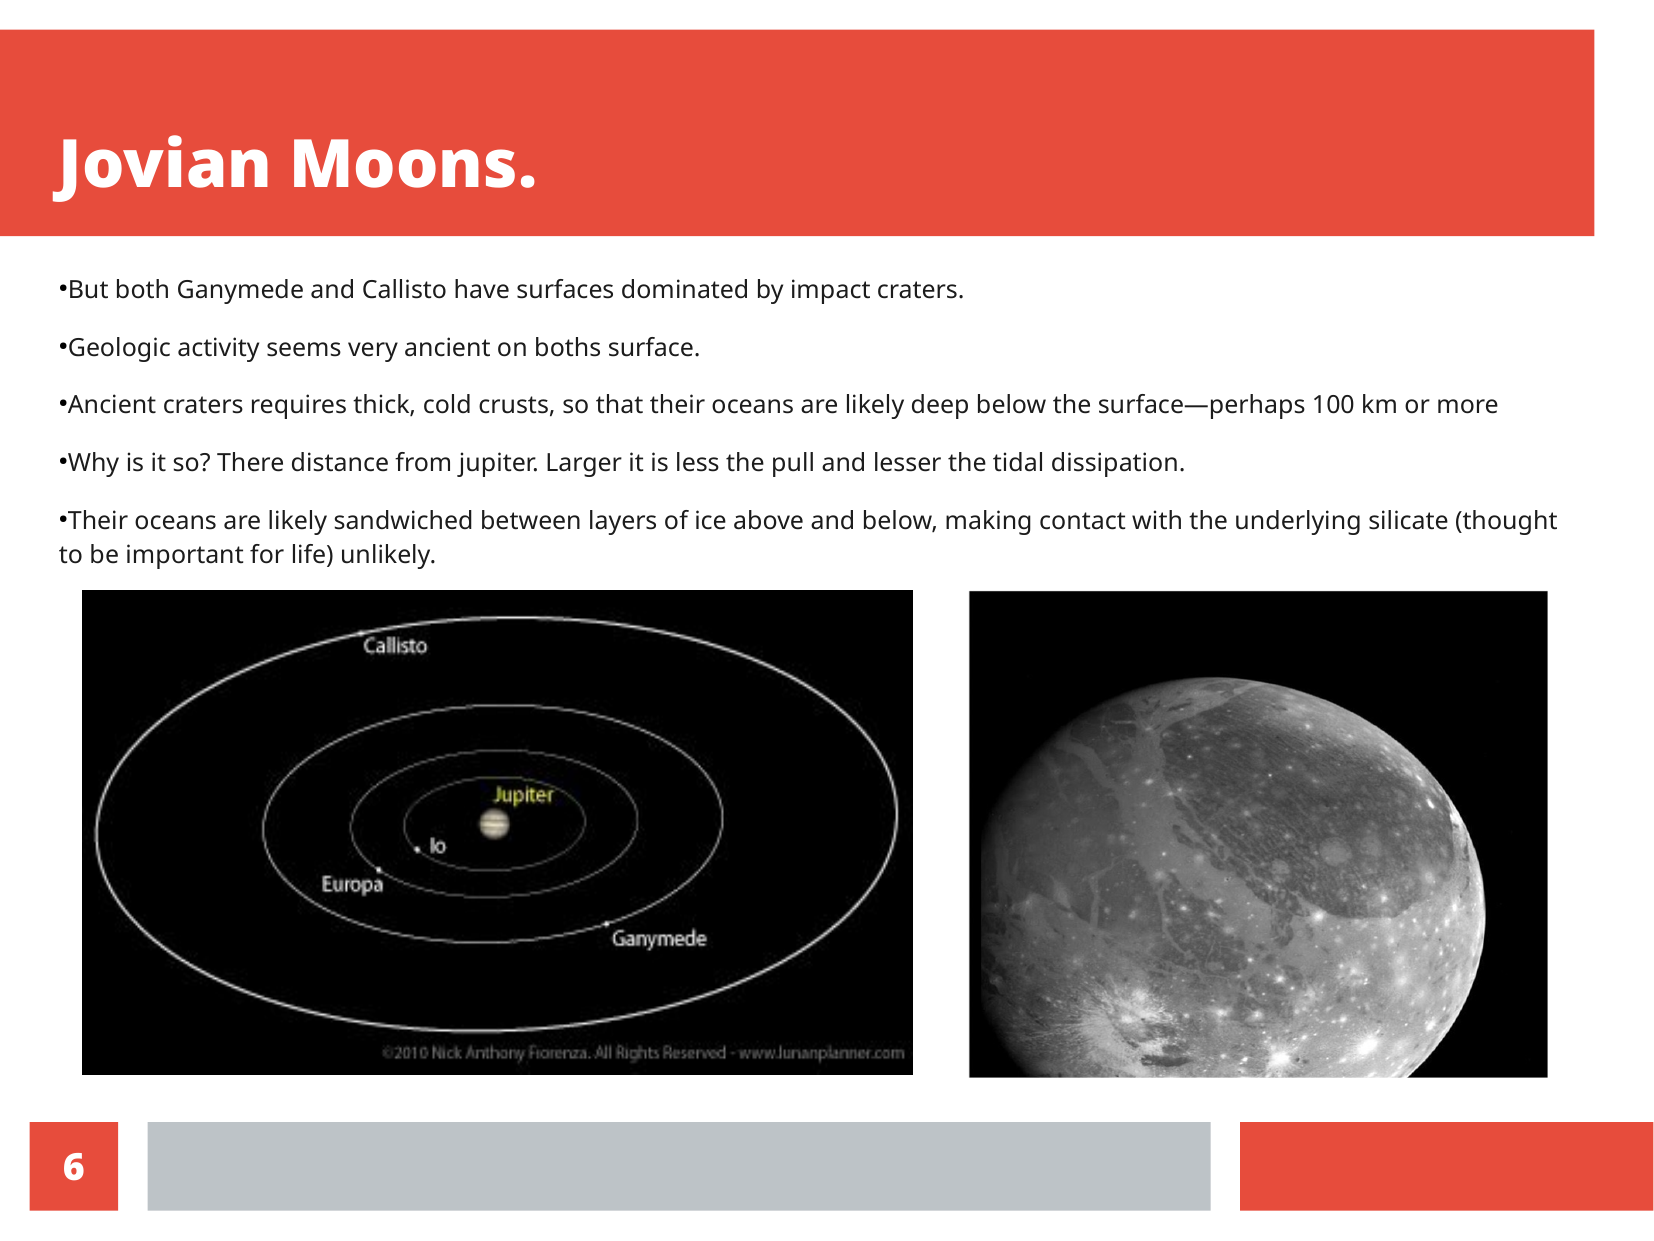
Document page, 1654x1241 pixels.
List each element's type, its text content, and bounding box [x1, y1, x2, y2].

list But both Ganymede and Callisto have surfaces dominated by impact craters. Geologic activity seems very ancient on boths surface. Ancient craters requires thick, cold crusts, so that their oceans are likely deep below the surface—perhaps 100 km or more Why is it so? There distance from jupiter. Larger it is less the pull and lesser the tidal dissipation. Their oceans are likely sandwiched between layers of ice above and below, making contact with the underlying silicate (thought to be important for life) unlikely. [59, 271, 1565, 1093]
title Jovian Moons. [59, 59, 1595, 207]
picture [968, 590, 1548, 1078]
picture [82, 590, 913, 1075]
